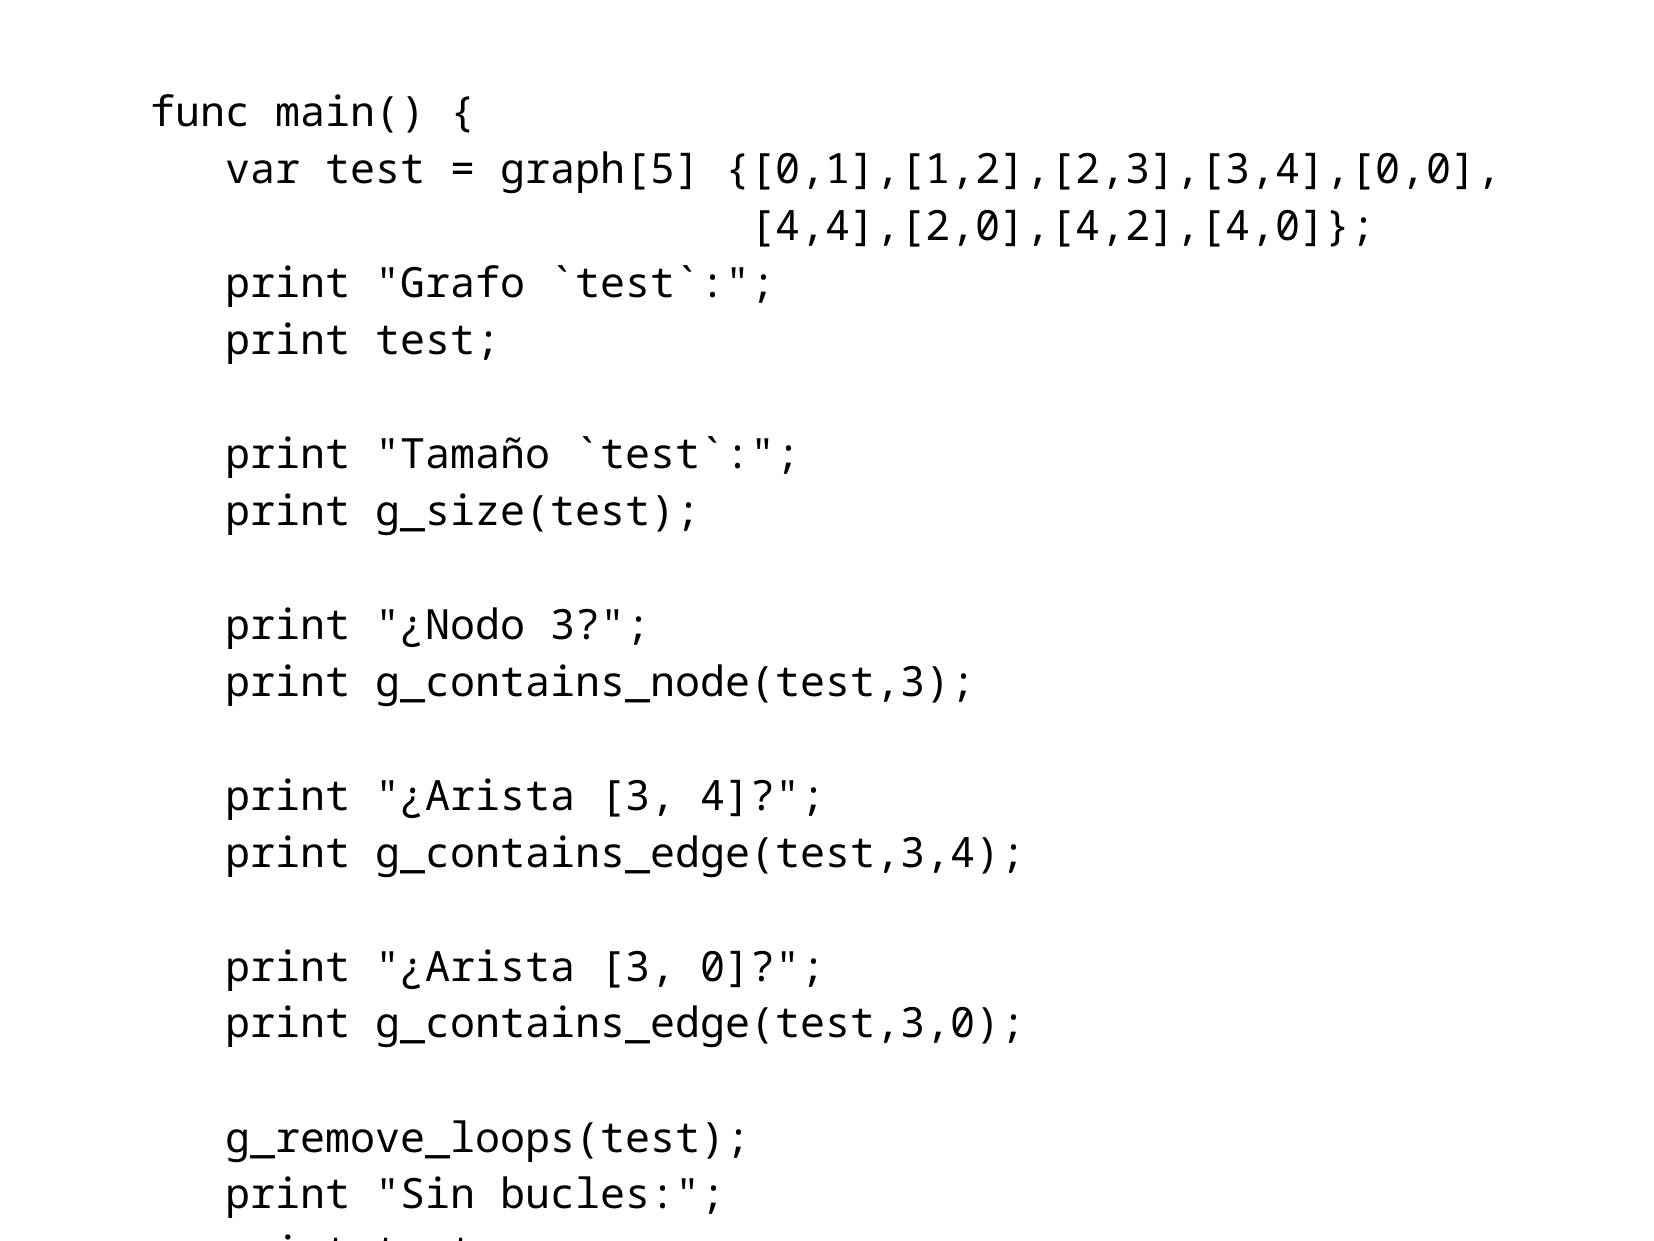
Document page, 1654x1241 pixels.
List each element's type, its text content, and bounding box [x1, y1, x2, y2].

text_box func main() { var test = graph[5] {[0,1],[1,2],[2,3],[3,4],[0,0], [4,4],[2,0],[4,2],[4,0]}; print "Grafo `test`:"; print test; print "Tamaño `test`:"; print g_size(test); print "¿Nodo 3?"; print g_contains_node(test,3); print "¿Arista [3, 4]?"; print g_contains_edge(test,3,4); print "¿Arista [3, 0]?"; print g_contains_edge(test,3,0); g_remove_loops(test); print "Sin bucles:"; print test; [135, 74, 1516, 1151]
